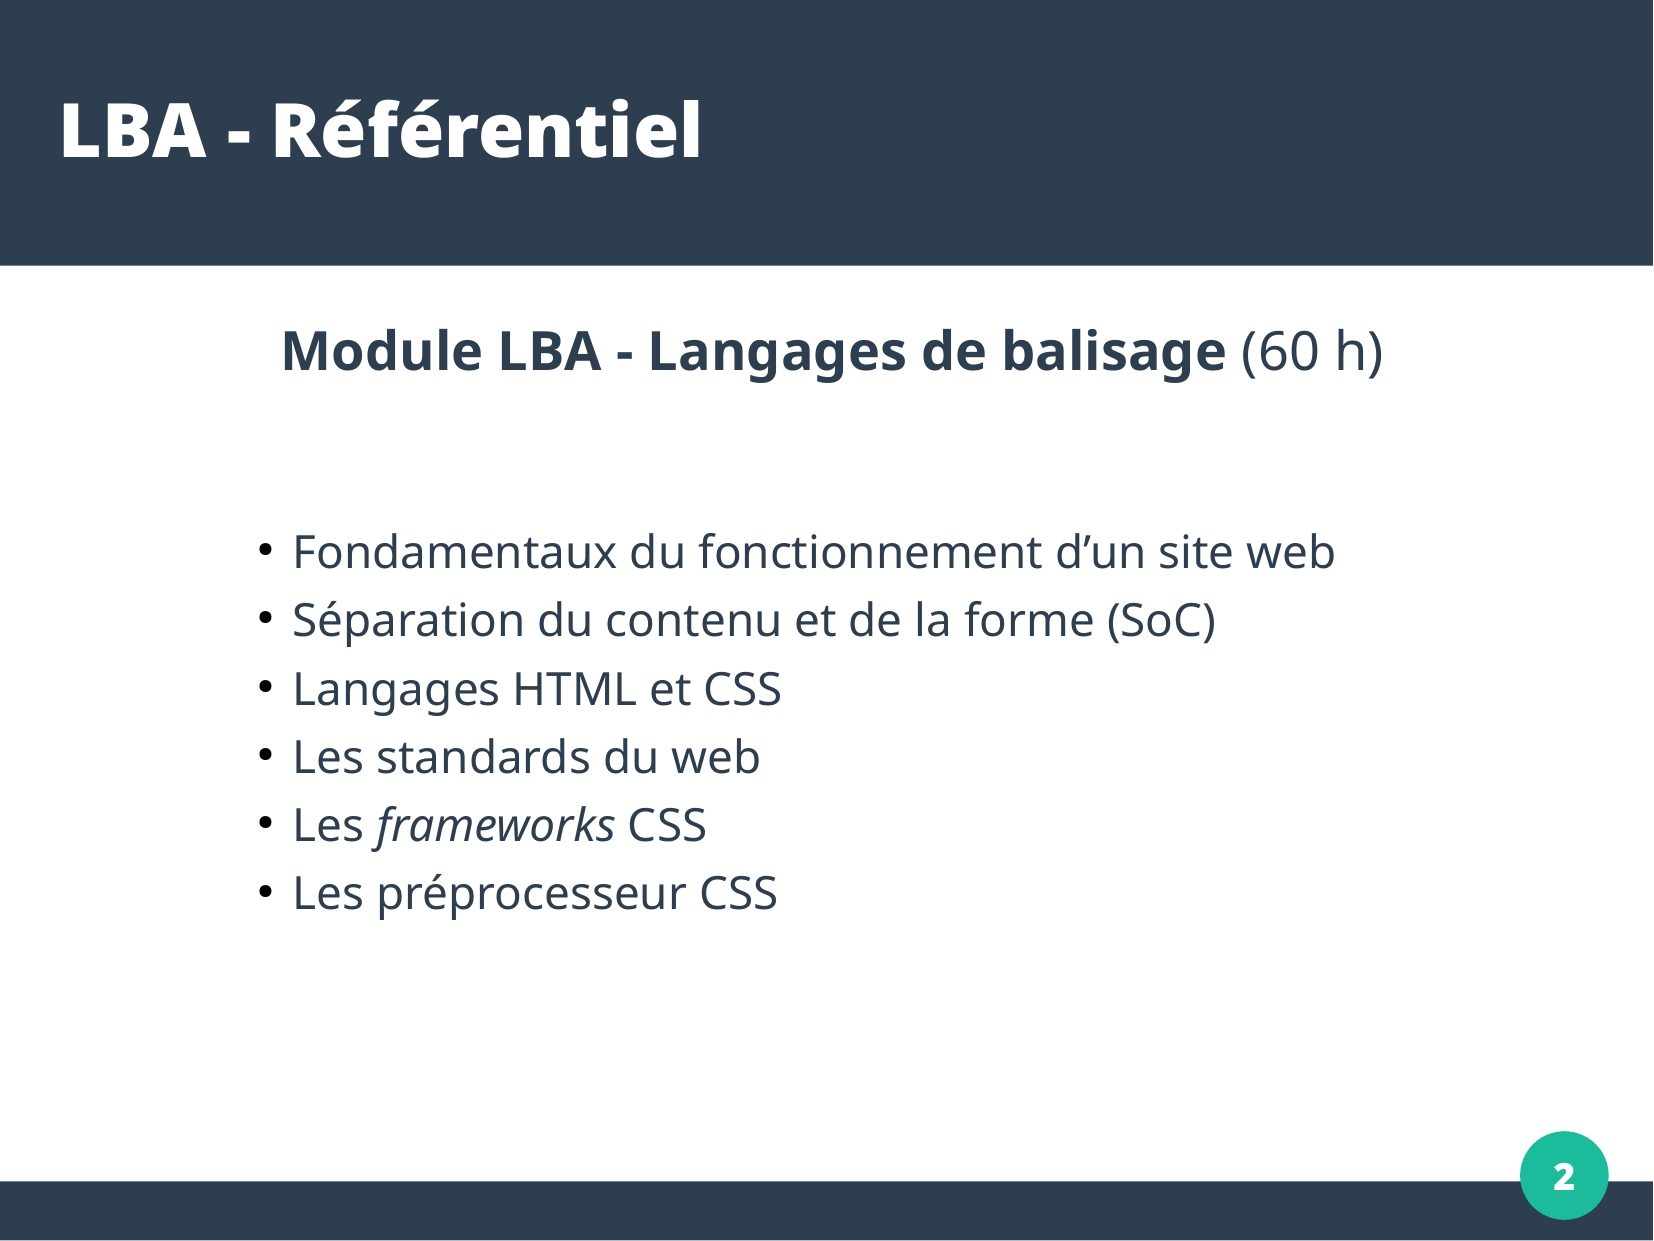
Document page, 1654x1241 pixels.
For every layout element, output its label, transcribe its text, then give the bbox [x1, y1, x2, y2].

list Module LBA - Langages de balisage (60 h) Fondamentaux du fonctionnement d’un site web Séparation du contenu et de la forme (SoC) Langages HTML et CSS Les standards du web Les frameworks CSS Les préprocesseur CSS [44, 312, 1620, 1140]
title LBA - Référentiel [58, 49, 1594, 207]
